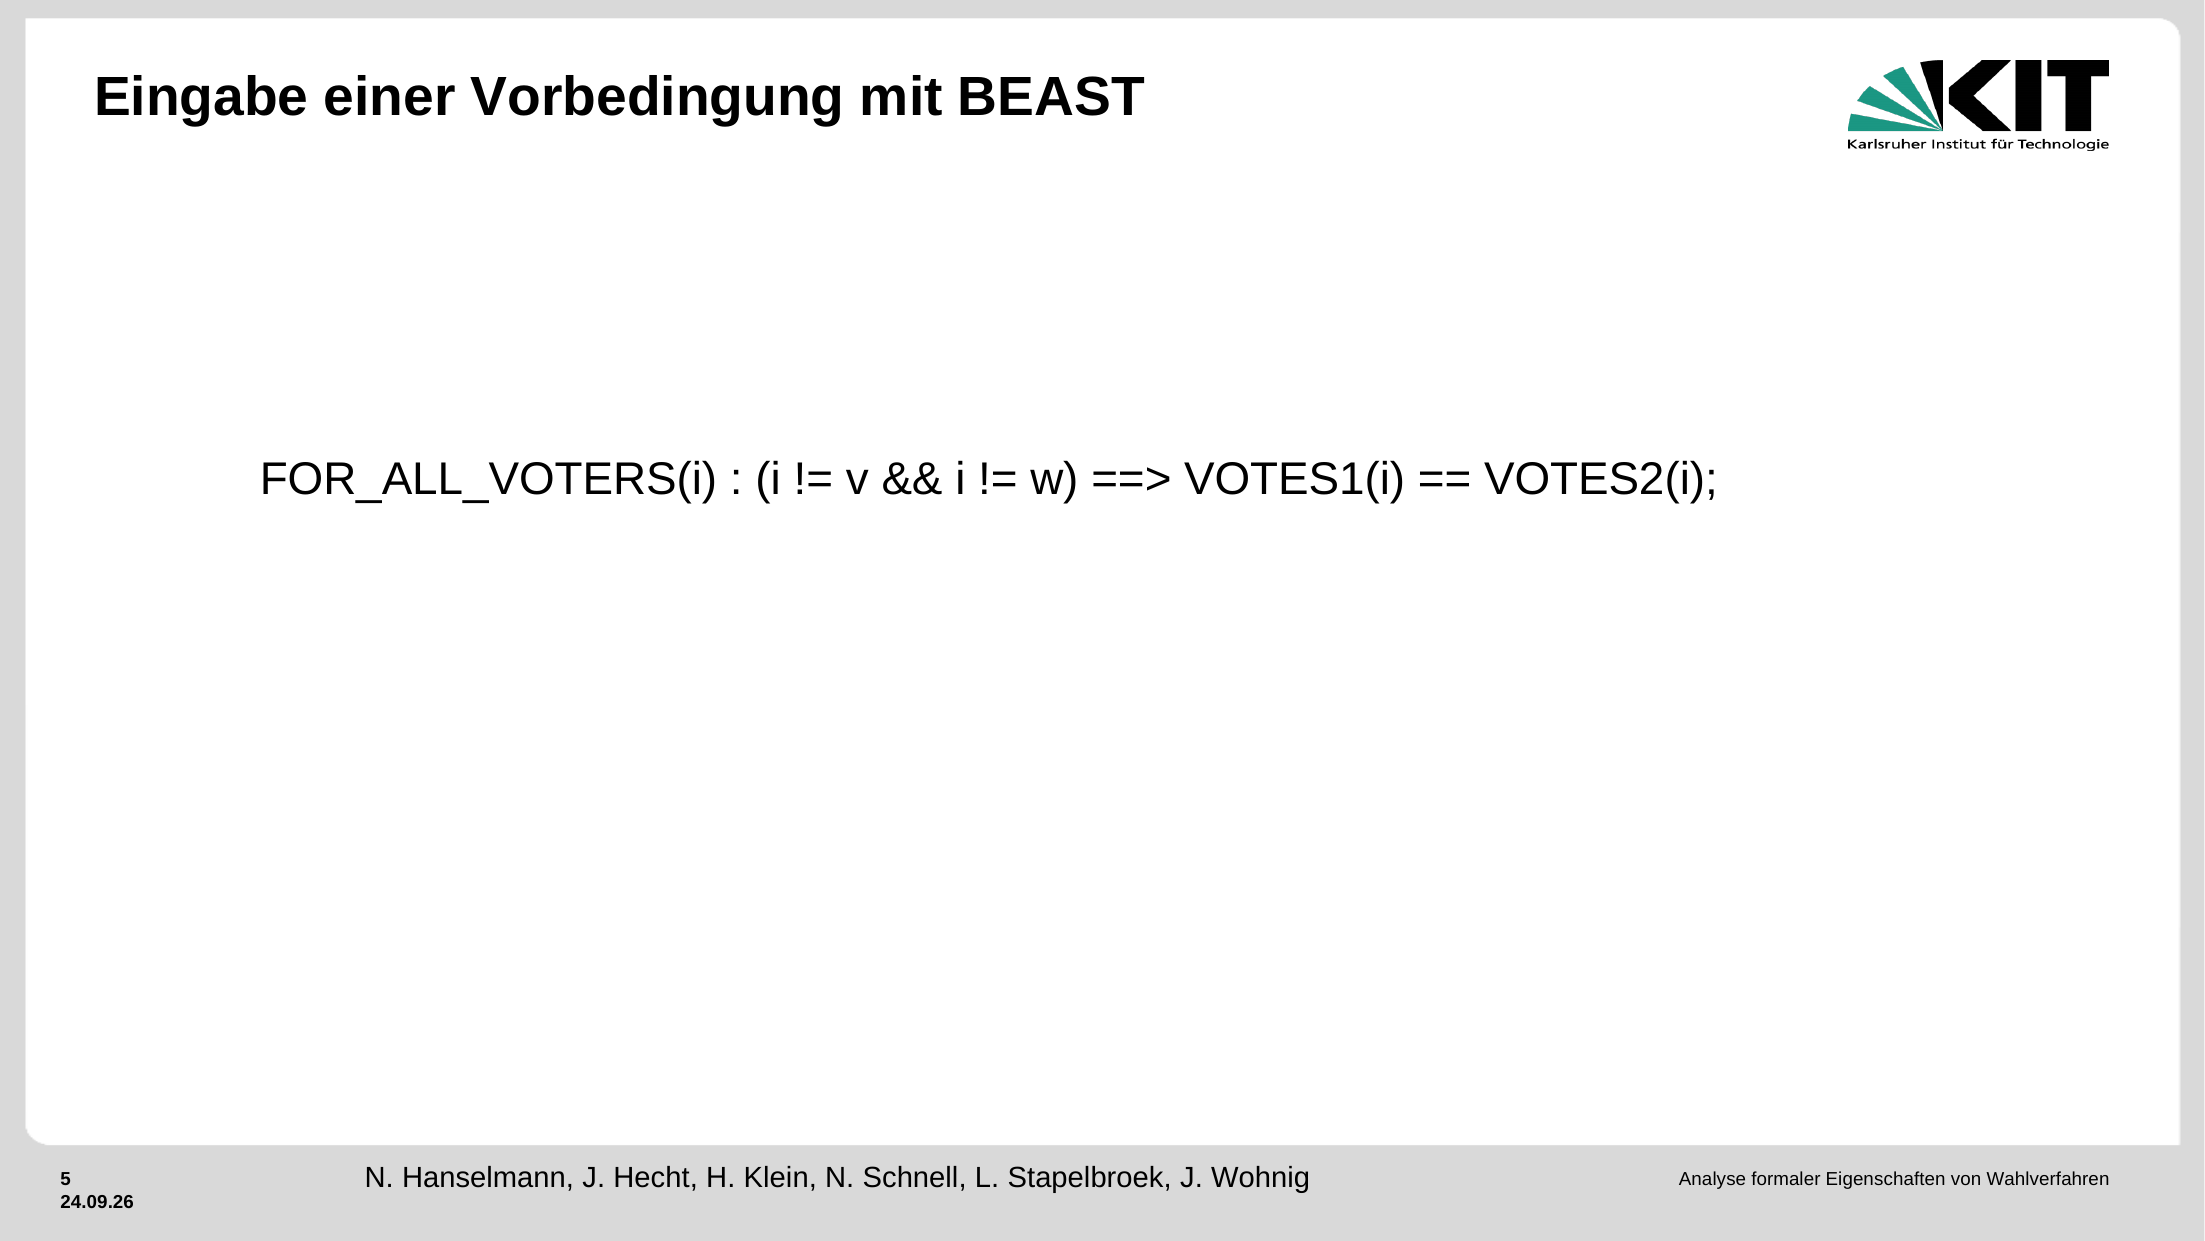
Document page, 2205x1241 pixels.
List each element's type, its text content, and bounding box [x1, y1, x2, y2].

title Eingabe einer Vorbedingung mit BEAST [94, 60, 1761, 162]
picture [0, 0, 2205, 1241]
list FOR_ALL_VOTERS(i) : (i != v && i != w) ==> VOTES1(i) == VOTES2(i); [259, 448, 1749, 579]
